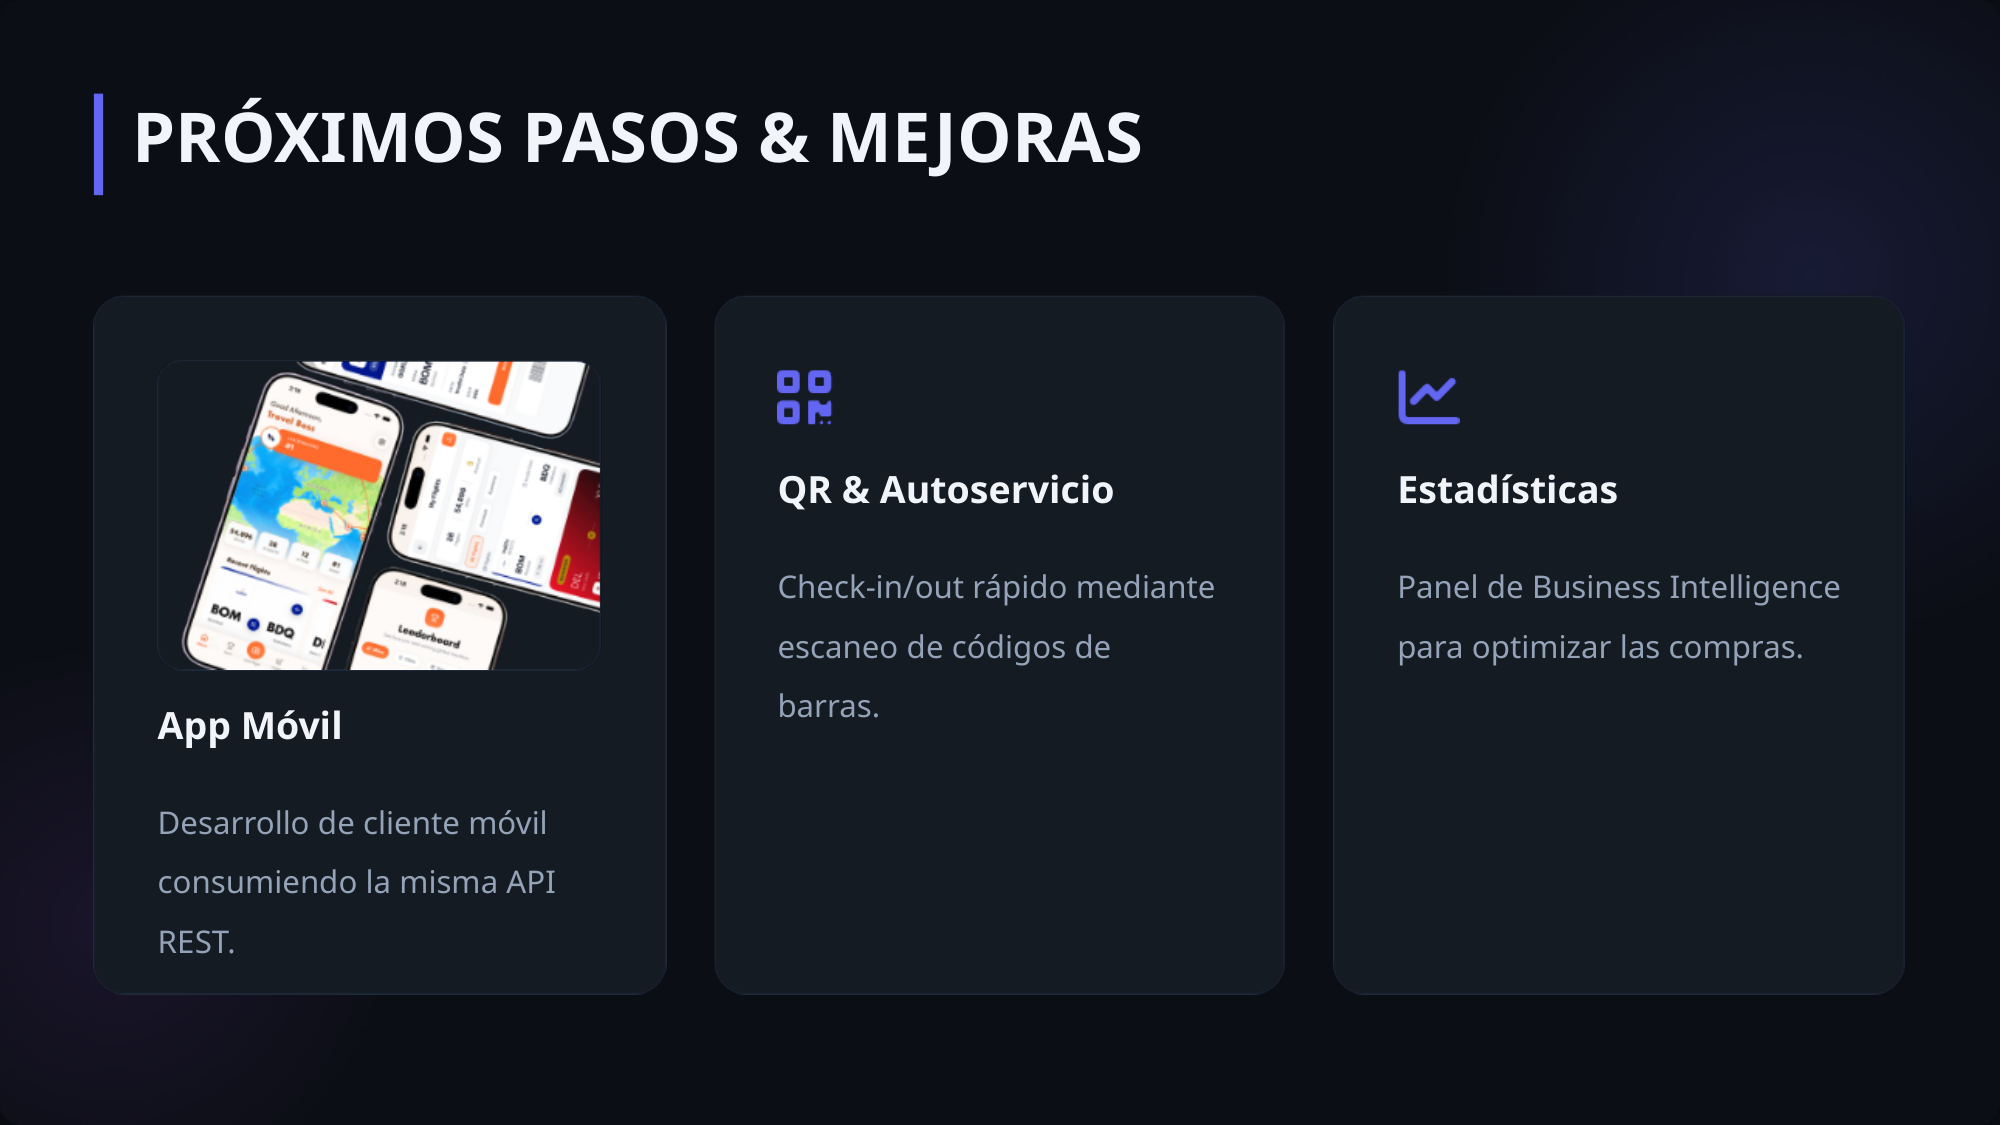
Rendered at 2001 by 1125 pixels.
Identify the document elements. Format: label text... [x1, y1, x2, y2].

text_box Check-in/out rápido mediante escaneo de códigos de barras. [777, 544, 1223, 725]
text_box Estadísticas [1397, 466, 1865, 512]
text_box Desarrollo de cliente móvil consumiendo la misma API REST. [157, 780, 603, 961]
text_box App Móvil [157, 702, 625, 748]
text_box Panel de Business Intelligence para optimizar las compras. [1397, 544, 1843, 665]
picture [0, 0, 2000, 1125]
text_box [93, 93, 104, 196]
text_box QR & Autoservicio [777, 466, 1245, 512]
text_box PRÓXIMOS PASOS & MEJORAS [132, 93, 1995, 177]
